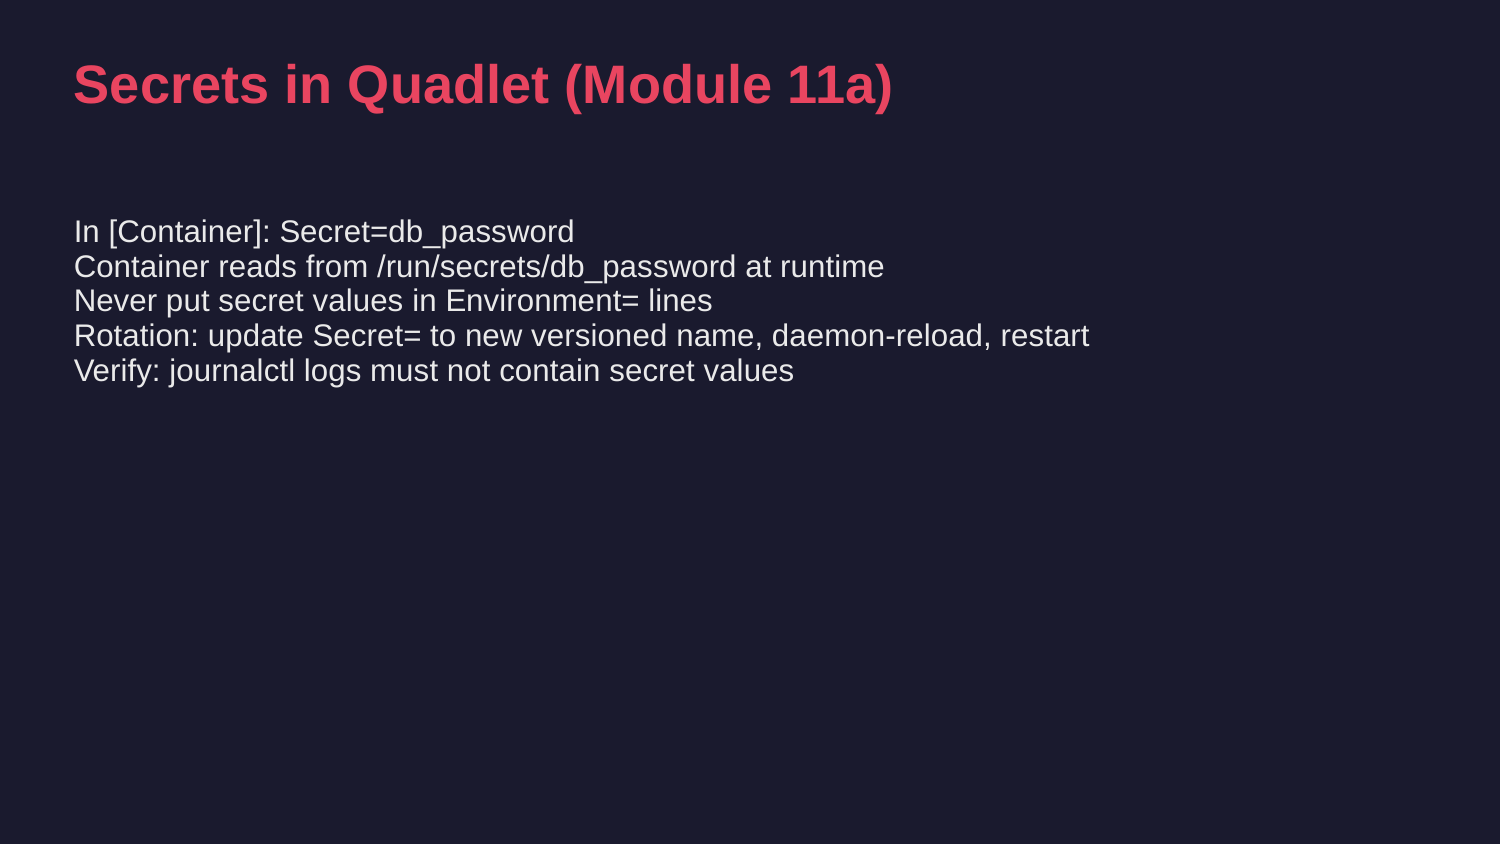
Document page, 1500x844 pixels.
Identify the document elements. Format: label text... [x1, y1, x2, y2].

text_box In [Container]: Secret=db_password Container reads from /run/secrets/db_password at runtime Never put secret values in Environment= lines Rotation: update Secret= to new versioned name, daemon-reload, restart Verify: journalctl logs must not contain secret values [59, 206, 1441, 798]
title Secrets in Quadlet (Module 11a) [59, 47, 1441, 166]
